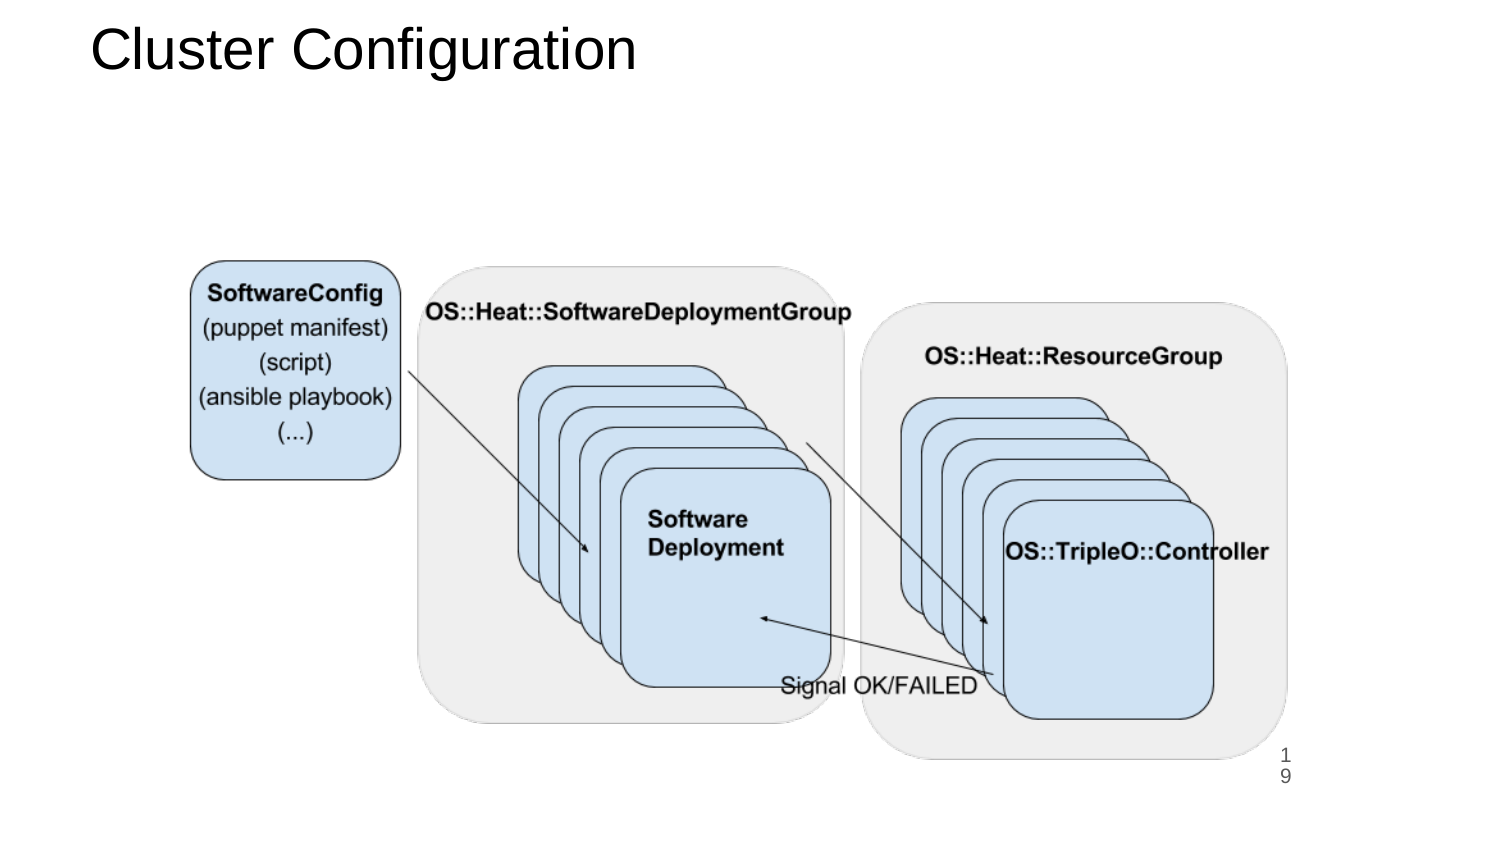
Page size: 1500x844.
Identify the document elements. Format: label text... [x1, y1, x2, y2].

title Cluster Configuration [75, 0, 1425, 137]
picture [57, 149, 1368, 815]
